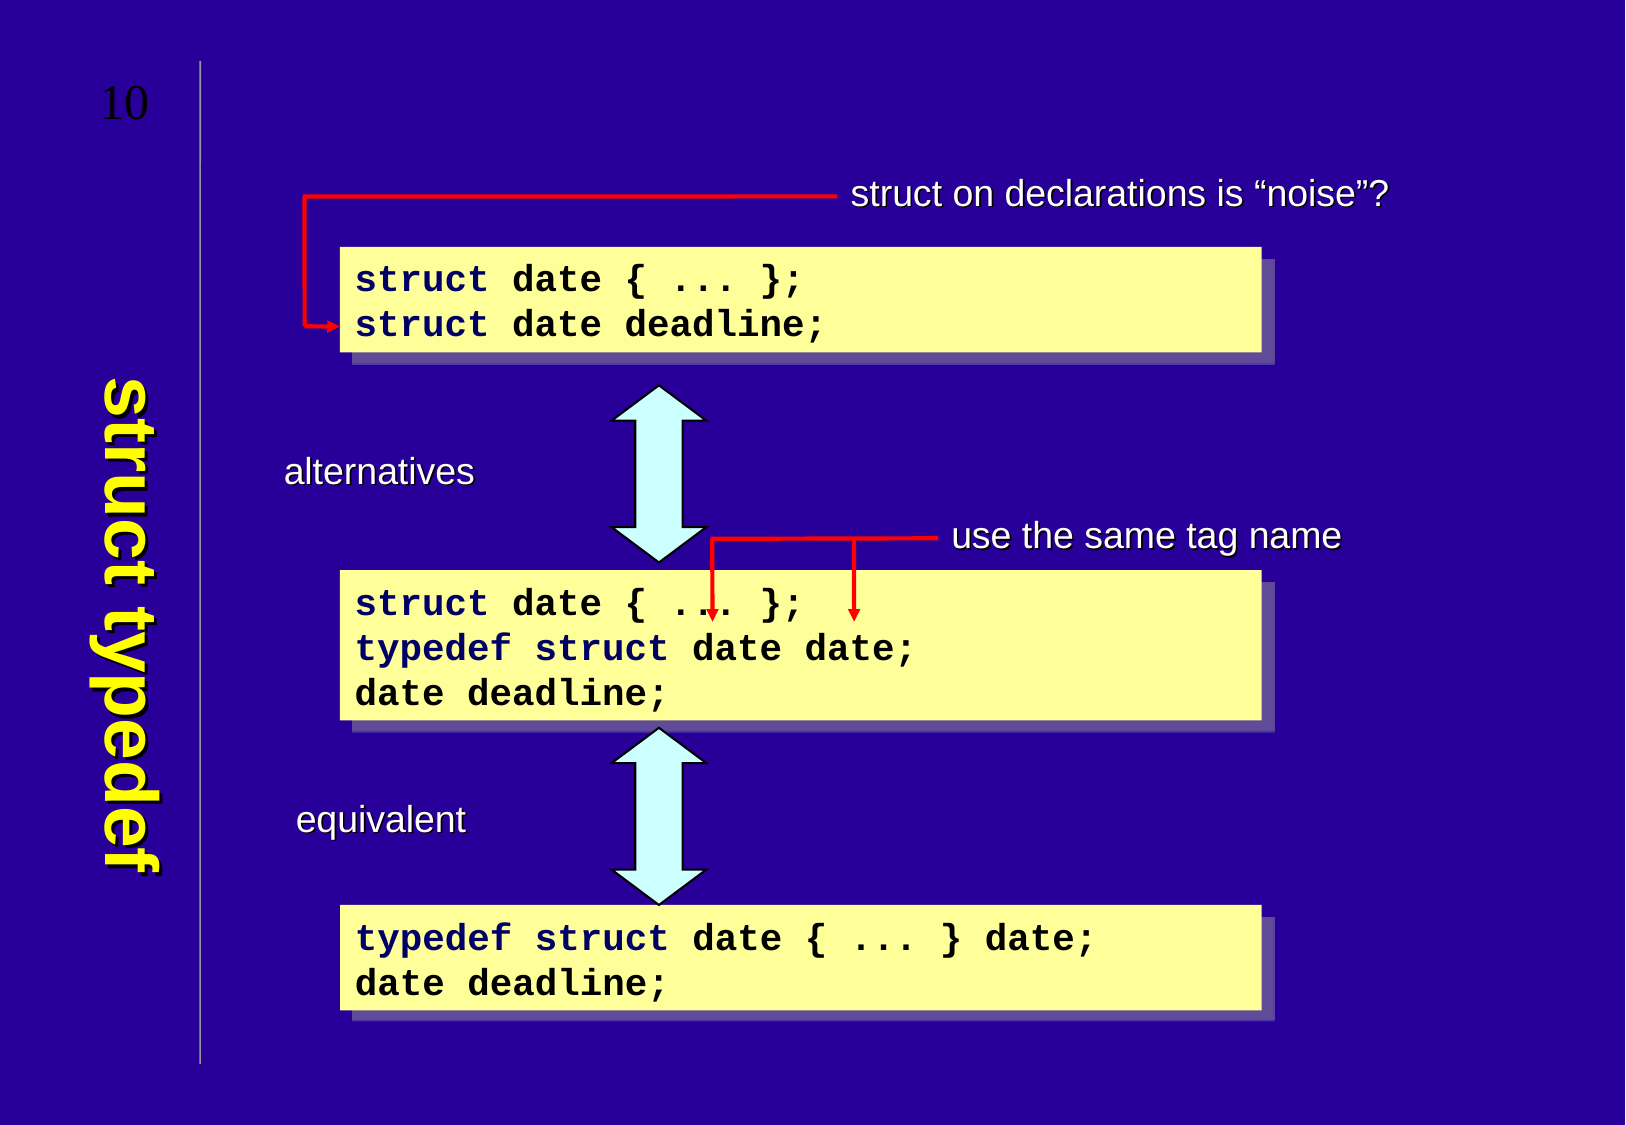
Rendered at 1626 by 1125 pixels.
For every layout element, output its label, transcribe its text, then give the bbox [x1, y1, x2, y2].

text_box equivalent [280, 786, 636, 848]
text_box use the same tag name [936, 503, 1492, 564]
title struct typedef [50, 187, 188, 1063]
text_box struct on declarations is “noise”? [835, 160, 1507, 222]
text_box [611, 385, 707, 563]
text_box [611, 727, 707, 905]
text_box typedef struct date { ... } date; date deadline; [340, 904, 1262, 1011]
text_box struct date { ... }; typedef struct date date; date deadline; [339, 570, 1262, 721]
text_box struct date { ... }; struct date deadline; [339, 246, 1262, 353]
text_box alternatives [268, 439, 624, 500]
